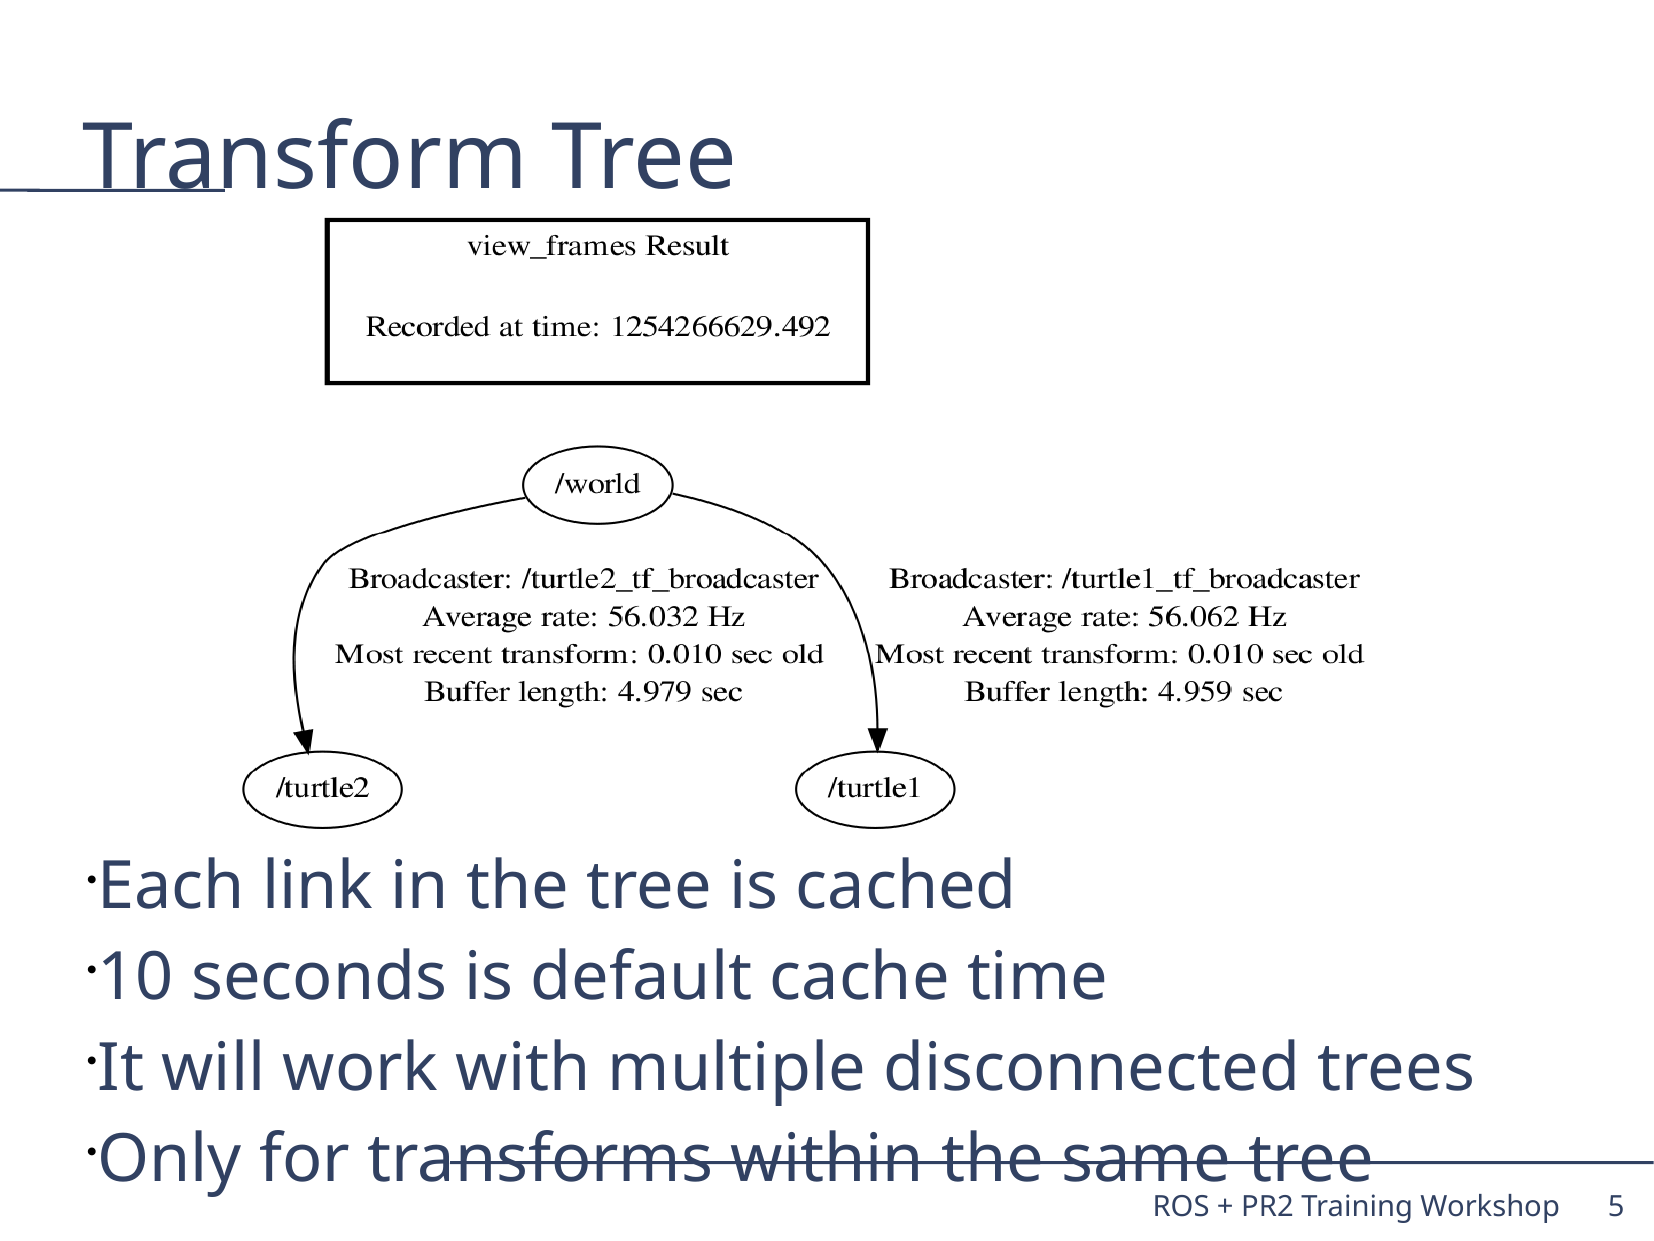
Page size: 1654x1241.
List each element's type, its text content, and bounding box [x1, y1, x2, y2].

title Transform Tree [82, 49, 1571, 257]
subtitle Each link in the tree is cached 10 seconds is default cache time It will work with multiple disconnected trees Only for transforms within the same tree [86, 863, 1576, 1175]
picture [225, 257, 1426, 863]
